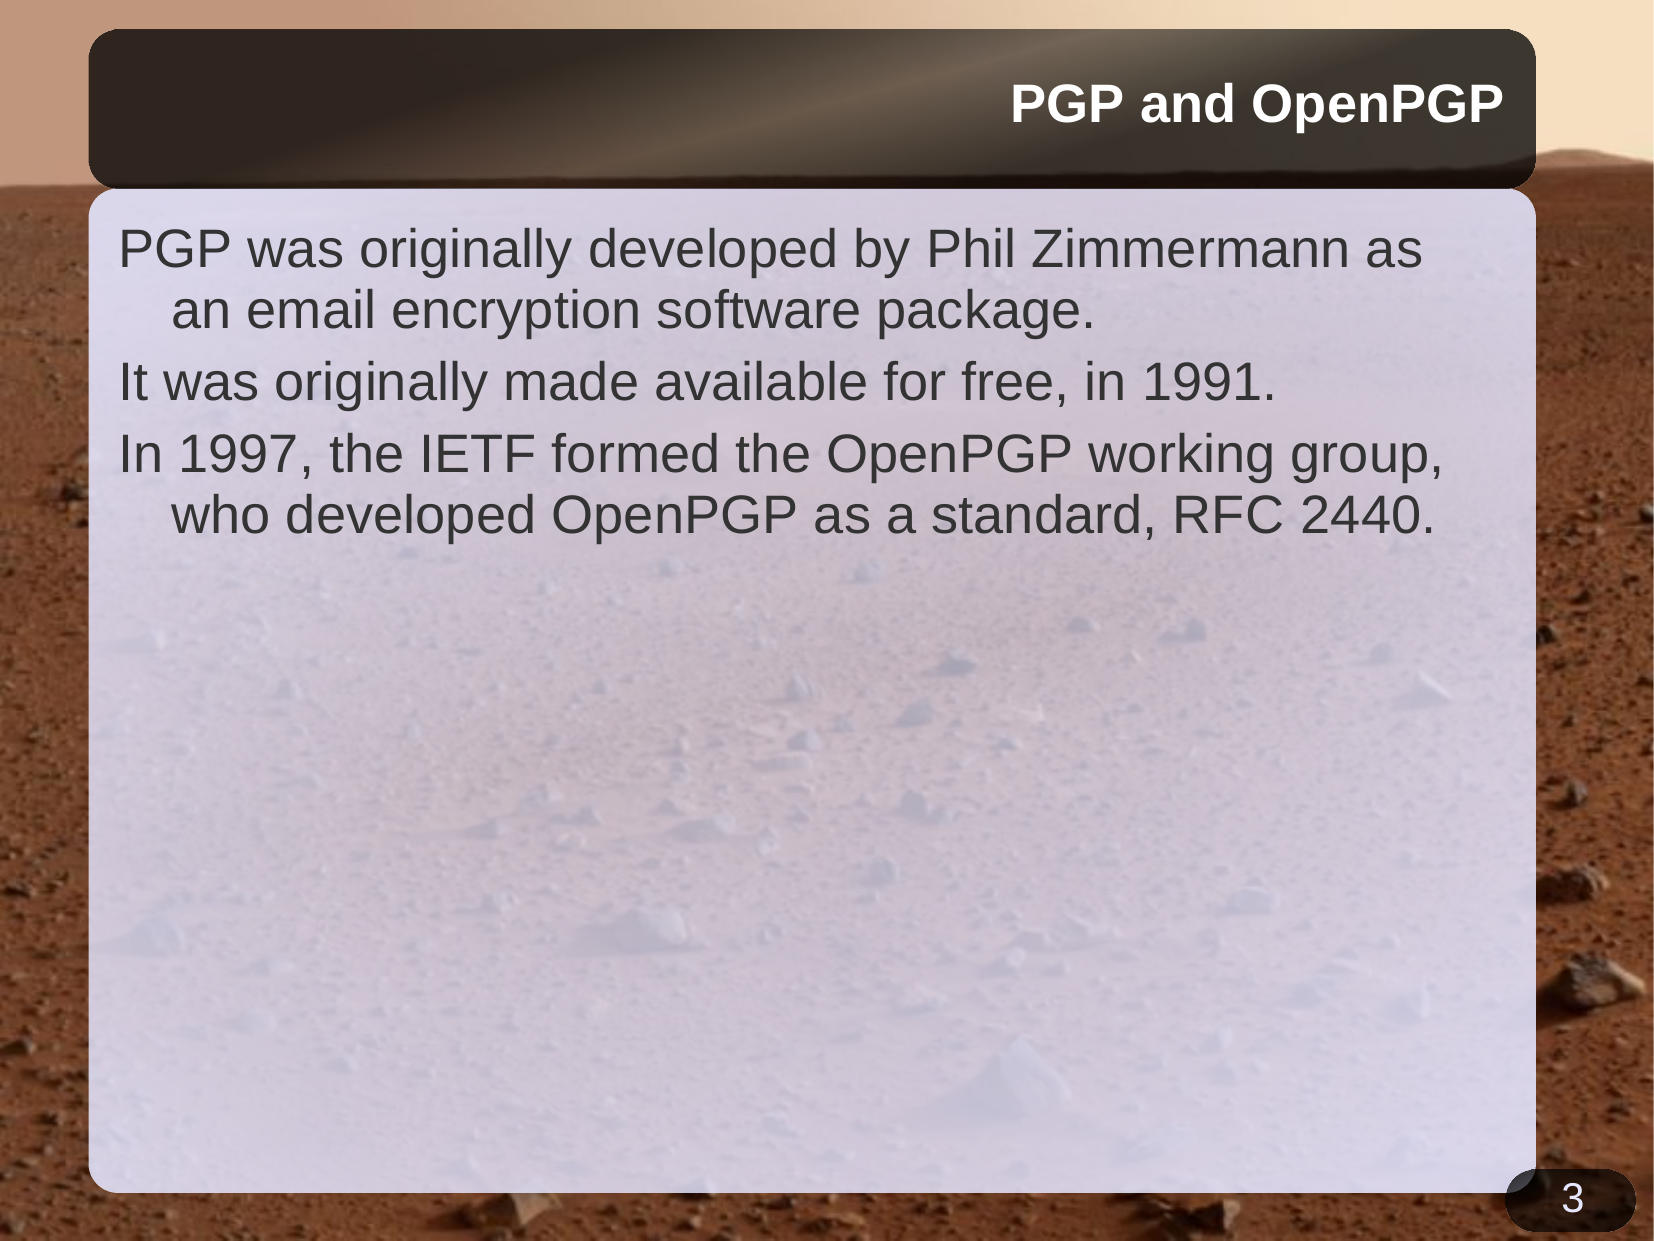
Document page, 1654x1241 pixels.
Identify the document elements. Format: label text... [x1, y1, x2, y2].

list PGP was originally developed by Phil Zimmermann as an email encryption software package. It was originally made available for free, in 1991. In 1997, the IETF formed the OpenPGP working group, who developed OpenPGP as a standard, RFC 2440. [118, 218, 1477, 1164]
title PGP and OpenPGP [118, 59, 1506, 148]
picture [0, 0, 1654, 1241]
